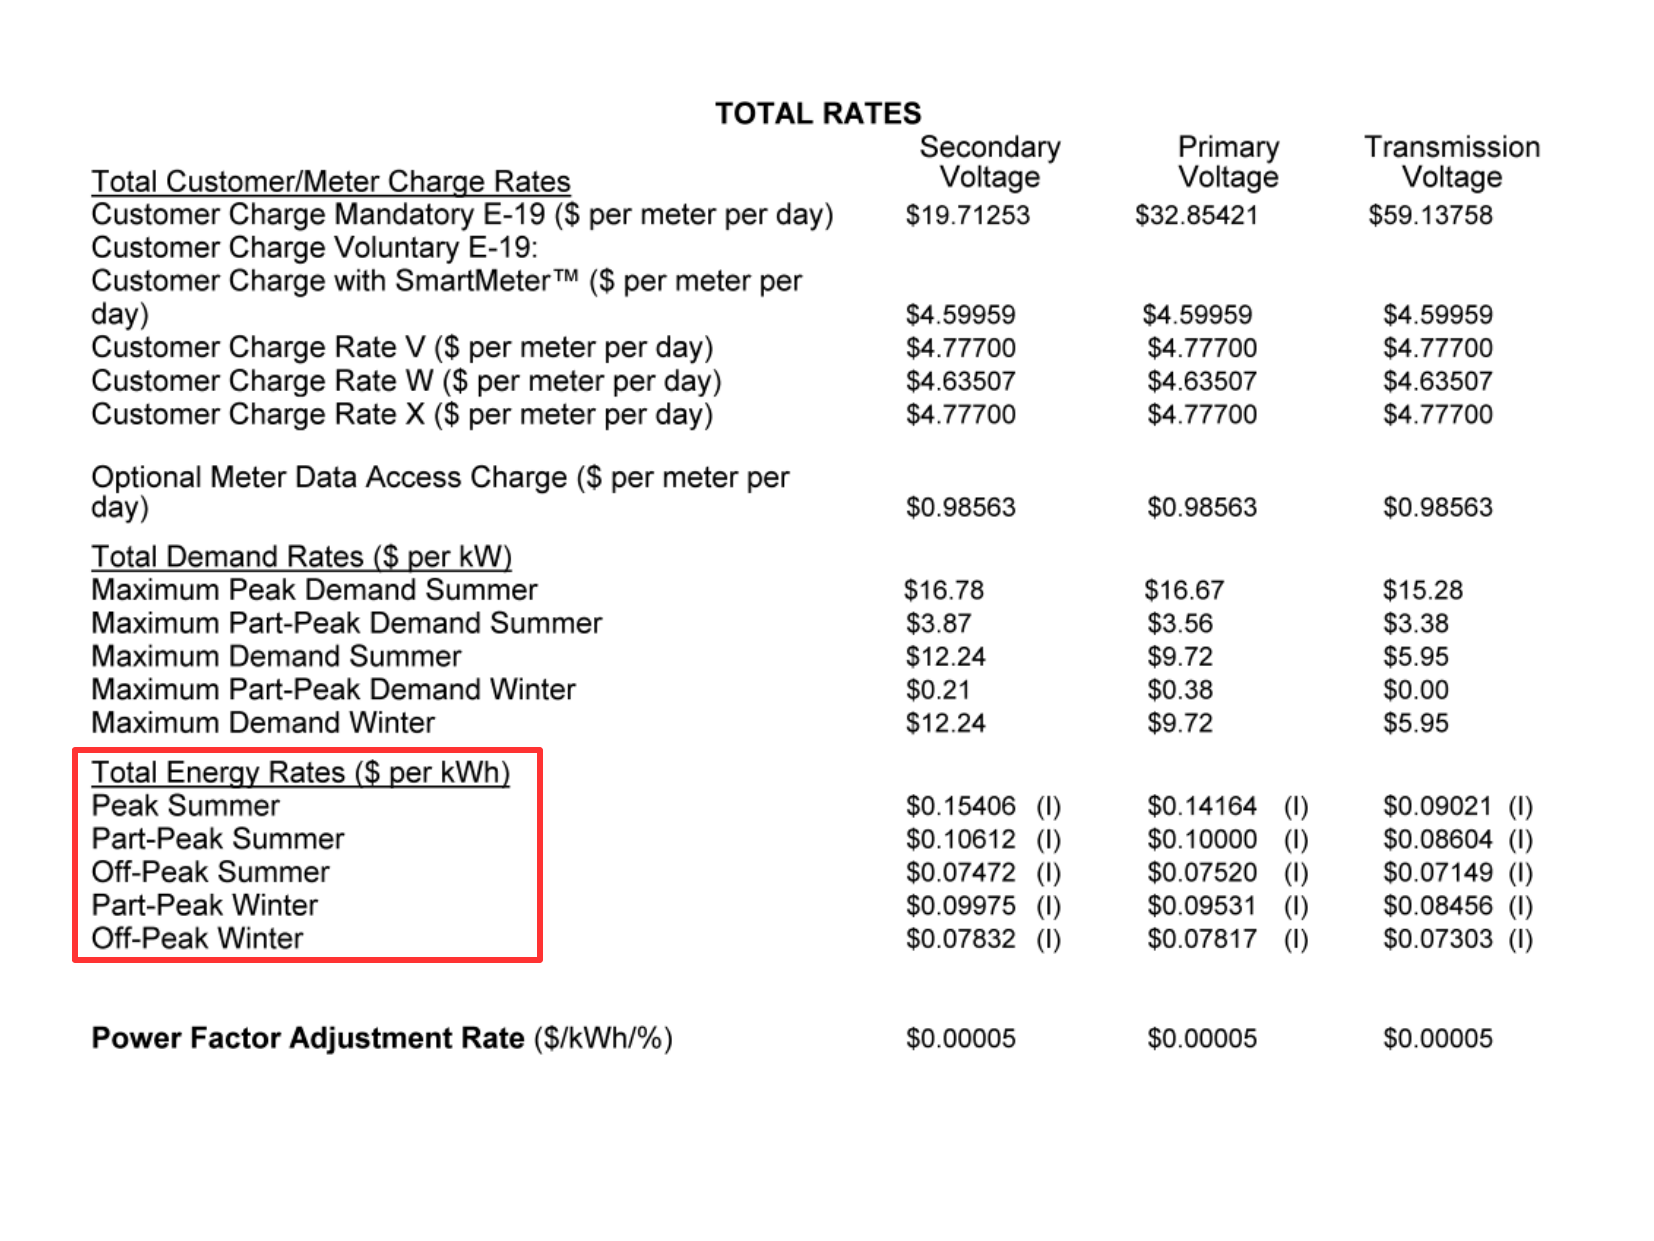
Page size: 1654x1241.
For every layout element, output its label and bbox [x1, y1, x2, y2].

picture [78, 753, 537, 957]
picture [74, 81, 1590, 1087]
